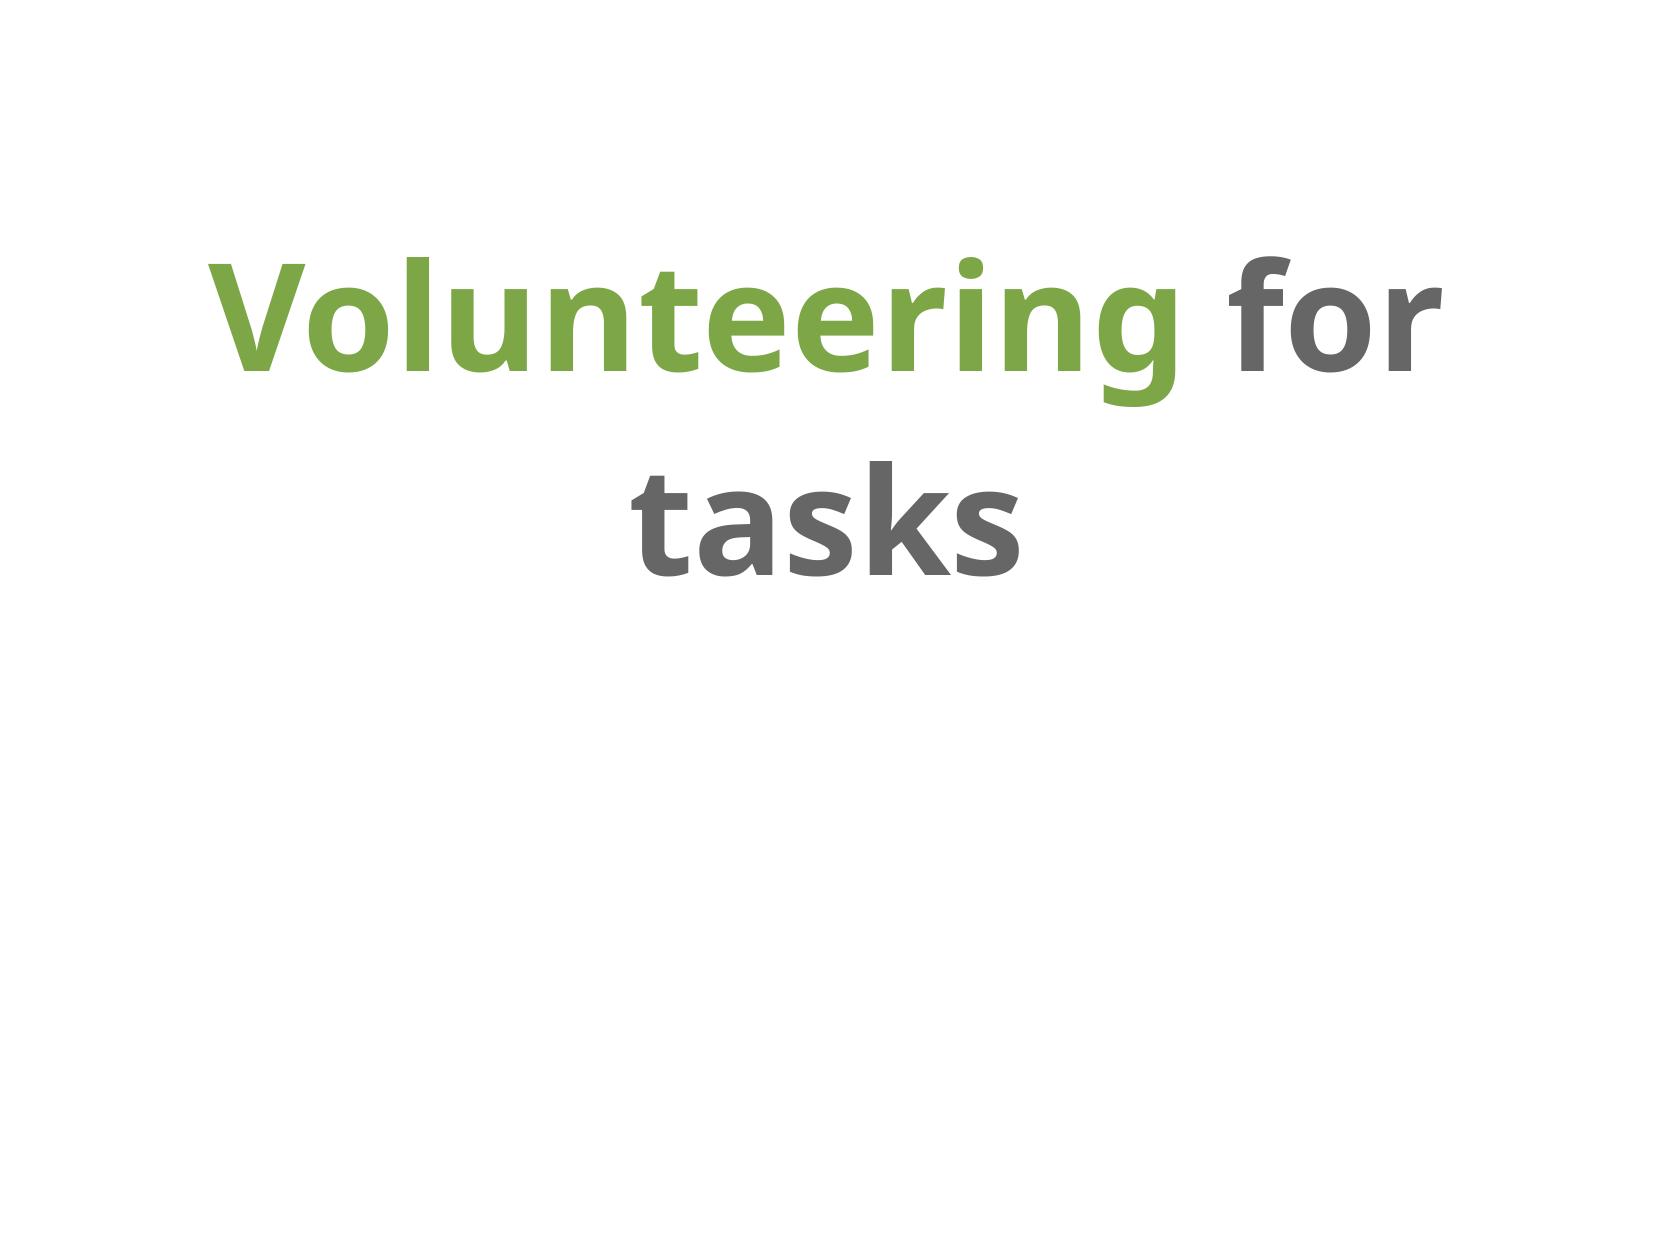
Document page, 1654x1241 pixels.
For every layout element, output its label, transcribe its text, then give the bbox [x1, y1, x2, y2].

title Volunteering for tasks [59, 57, 1595, 1182]
